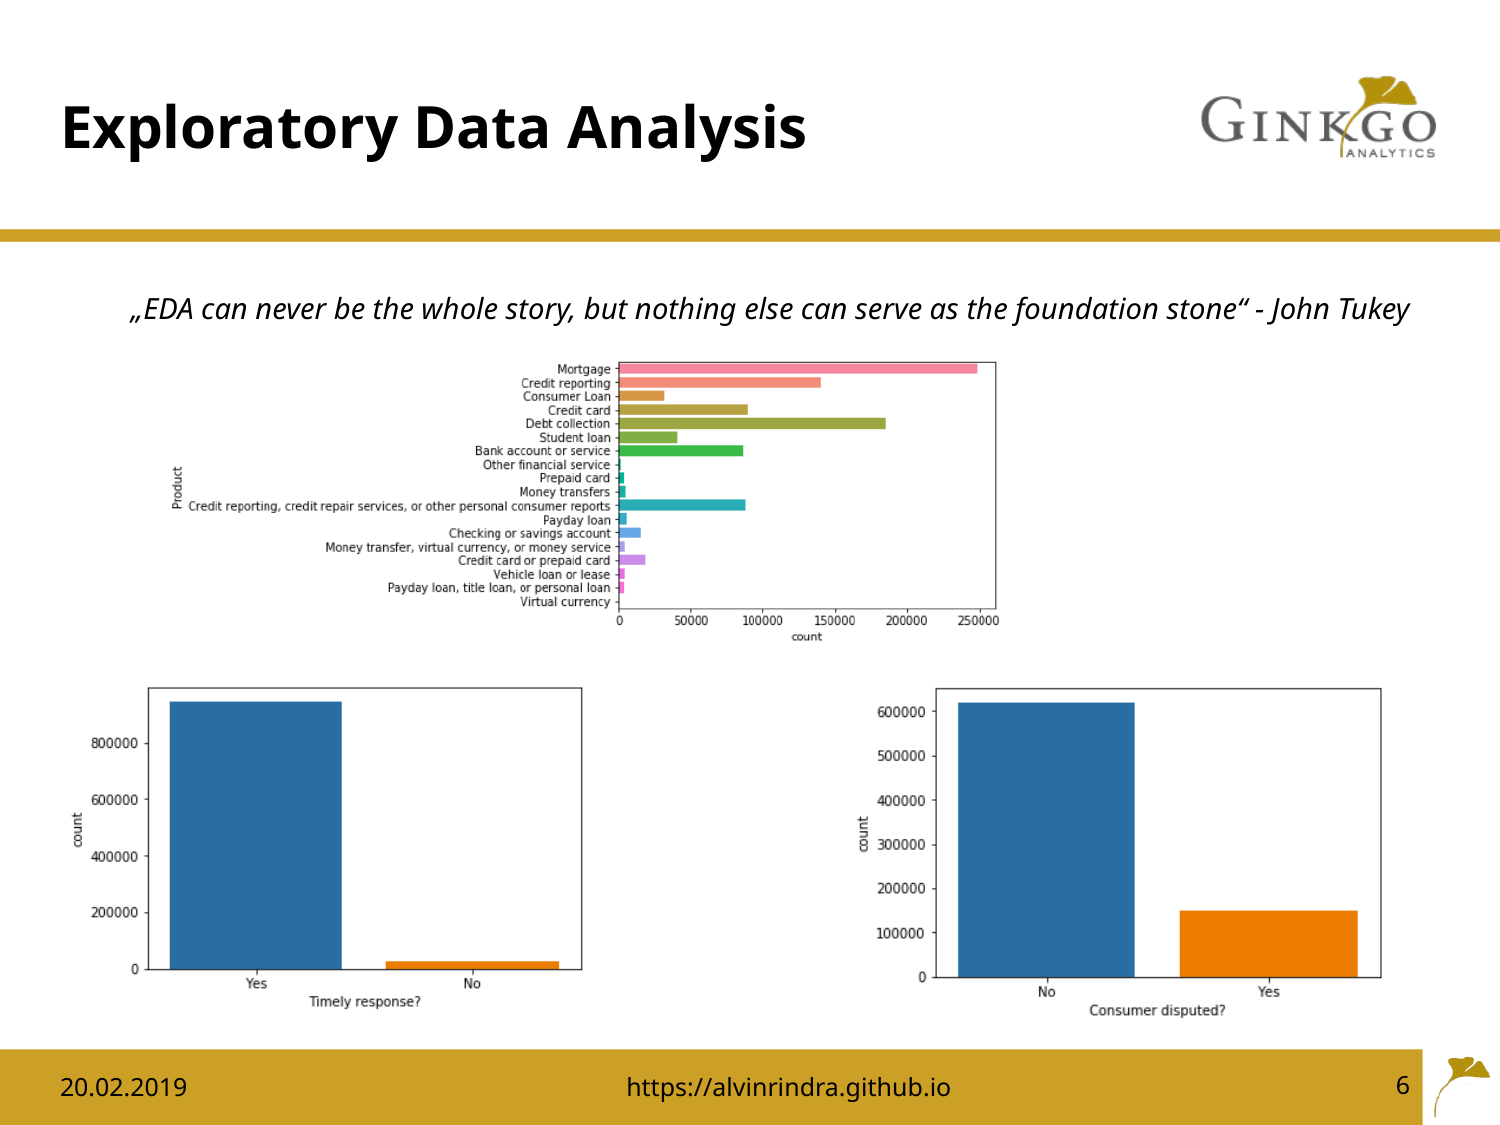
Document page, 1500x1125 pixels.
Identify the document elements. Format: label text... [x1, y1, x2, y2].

list Exploratory Data Analysis [60, 90, 1054, 274]
picture [0, 0, 1500, 1125]
text_box 20.02.2019 [60, 1056, 266, 1117]
text_box https://alvinrindra.github.io [266, 1056, 993, 1117]
list „EDA can never be the whole story, but nothing else can serve as the foundation stone“ - John Tukey [60, 289, 1425, 1081]
text_box <number> [1196, 1056, 1425, 1117]
